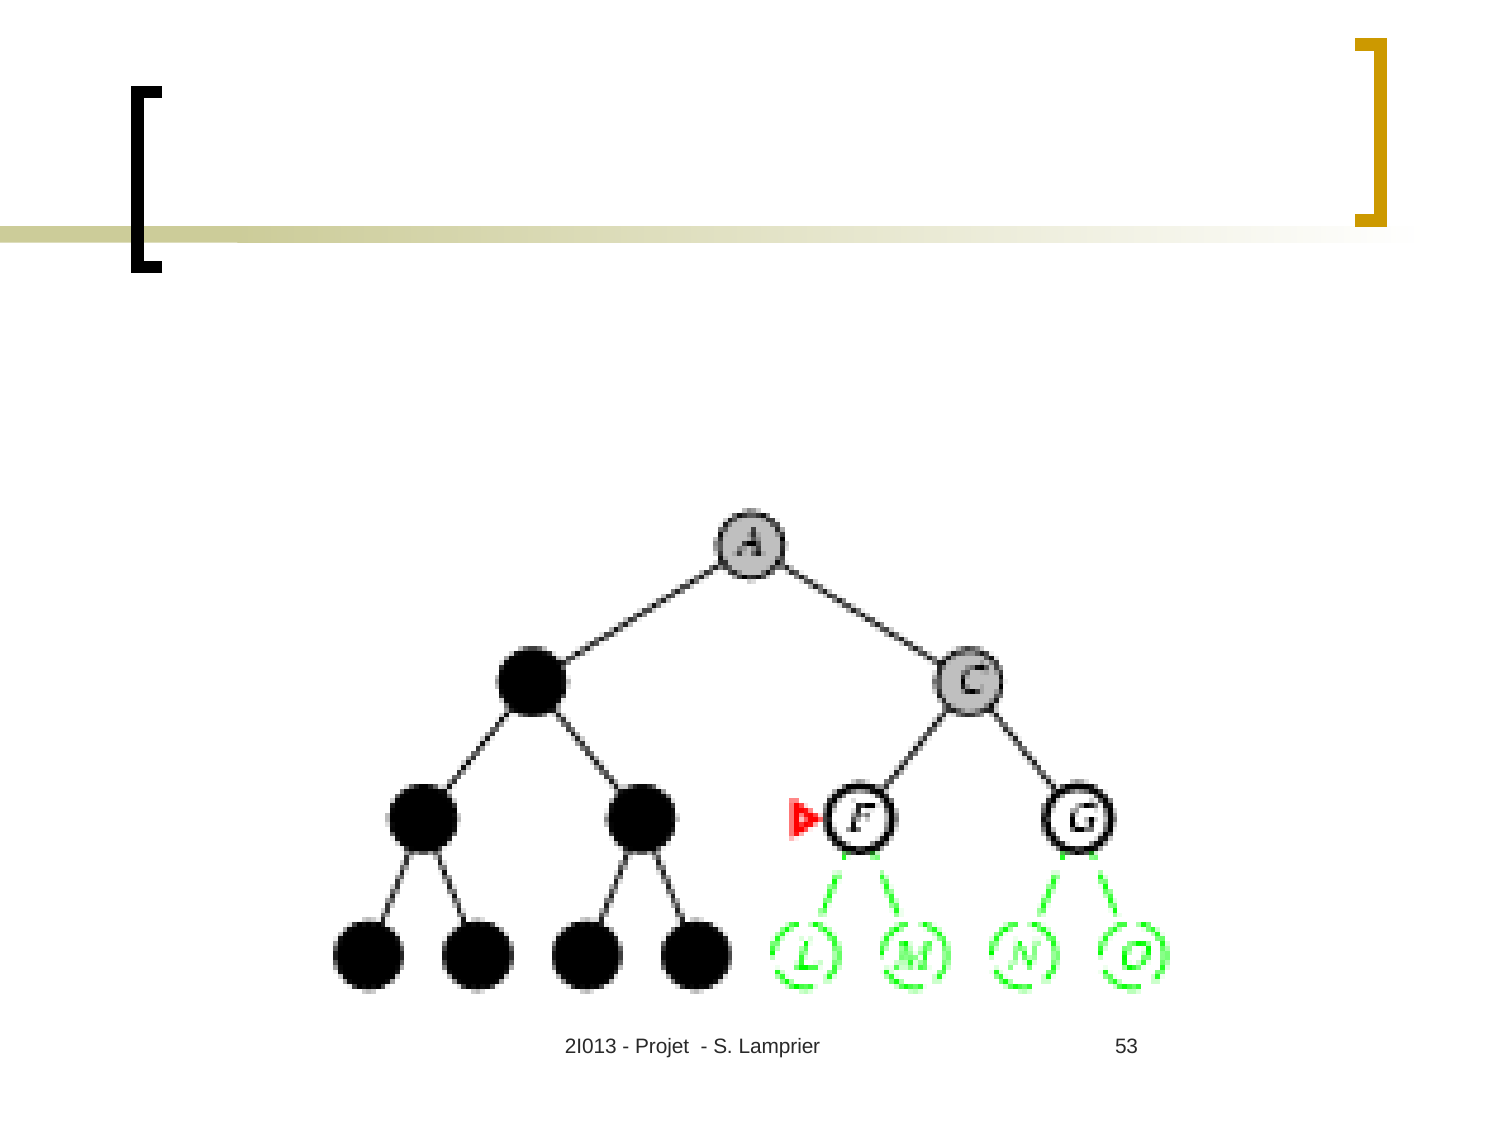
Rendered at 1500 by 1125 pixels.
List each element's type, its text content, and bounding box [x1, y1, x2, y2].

slide_number <numéro> [1100, 1025, 1413, 1100]
picture [324, 499, 1175, 994]
footer 2I013 - Projet - S. Lamprier [549, 1025, 1025, 1100]
